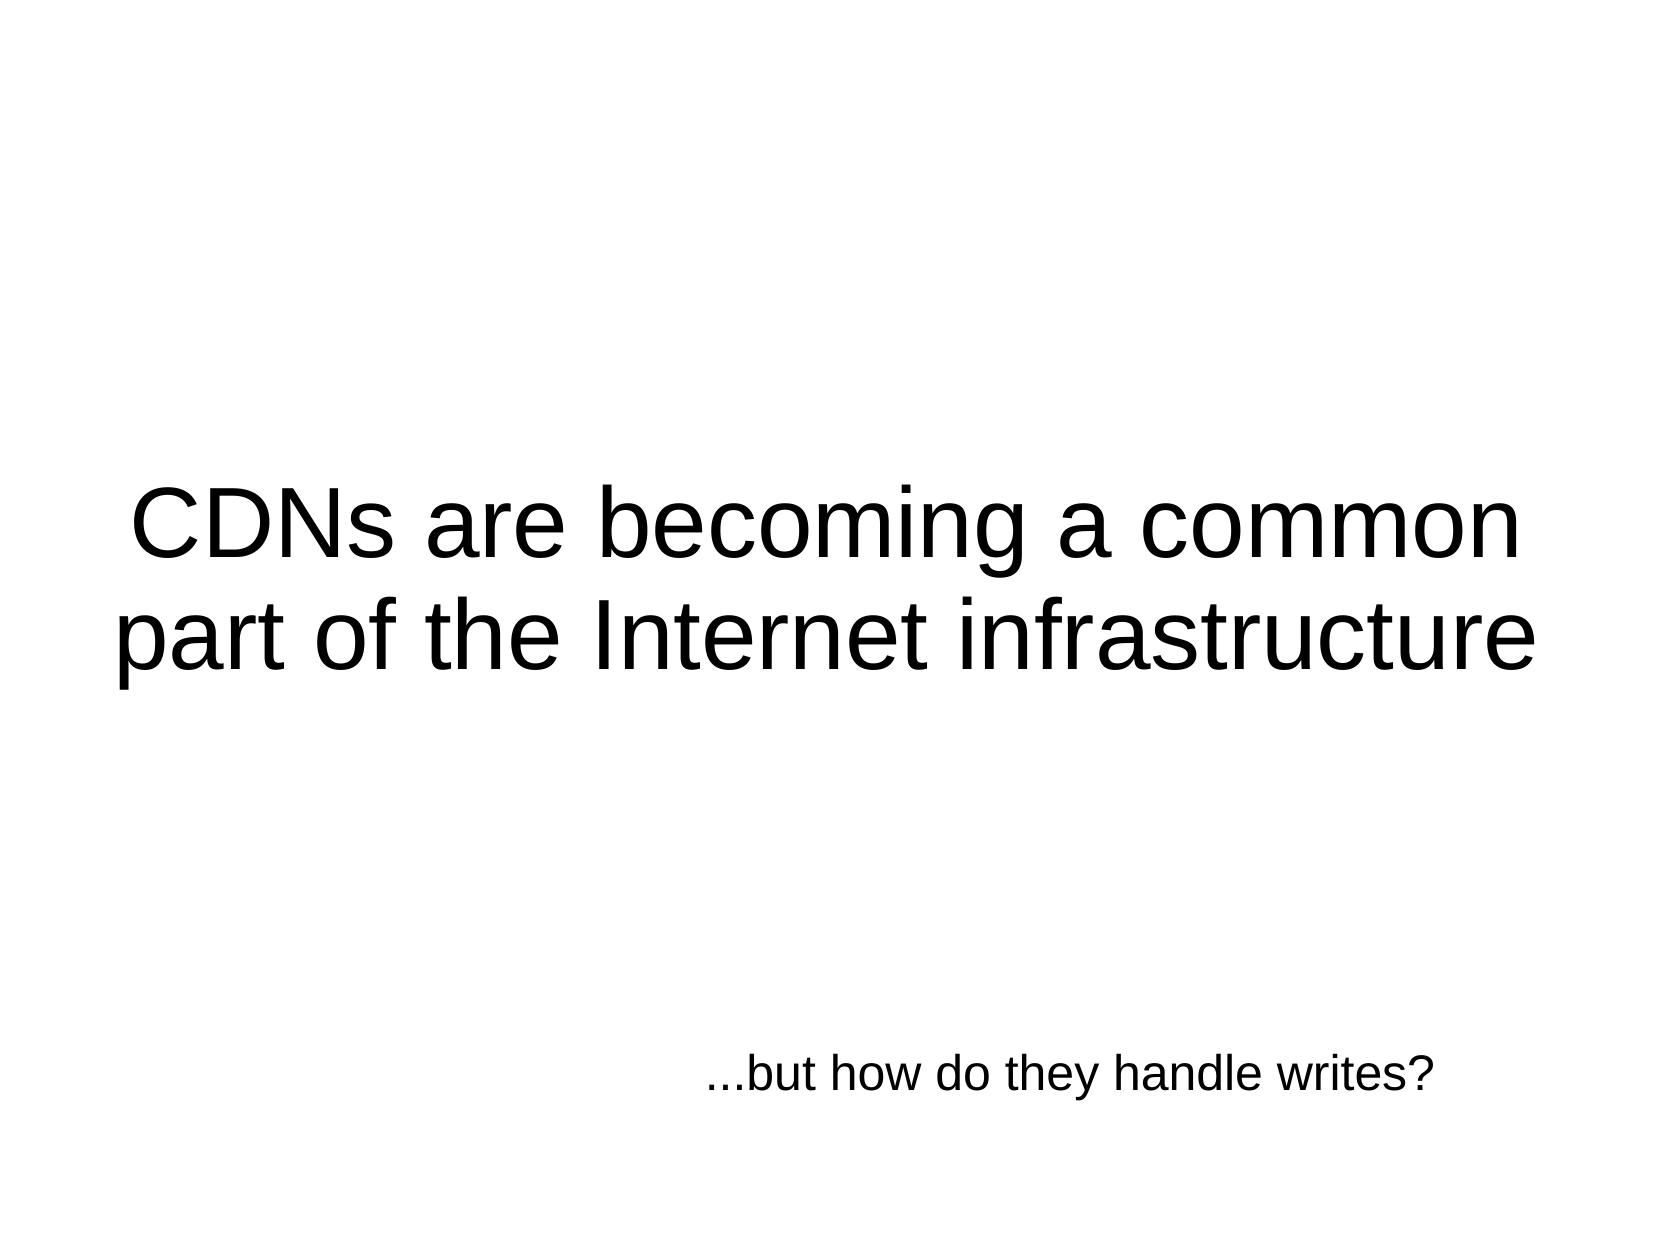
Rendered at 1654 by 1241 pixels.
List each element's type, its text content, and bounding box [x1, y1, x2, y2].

subtitle CDNs are becoming a common part of the Internet infrastructure [82, 49, 1571, 1109]
text_box ...but how do they handle writes? [690, 1038, 1561, 1109]
